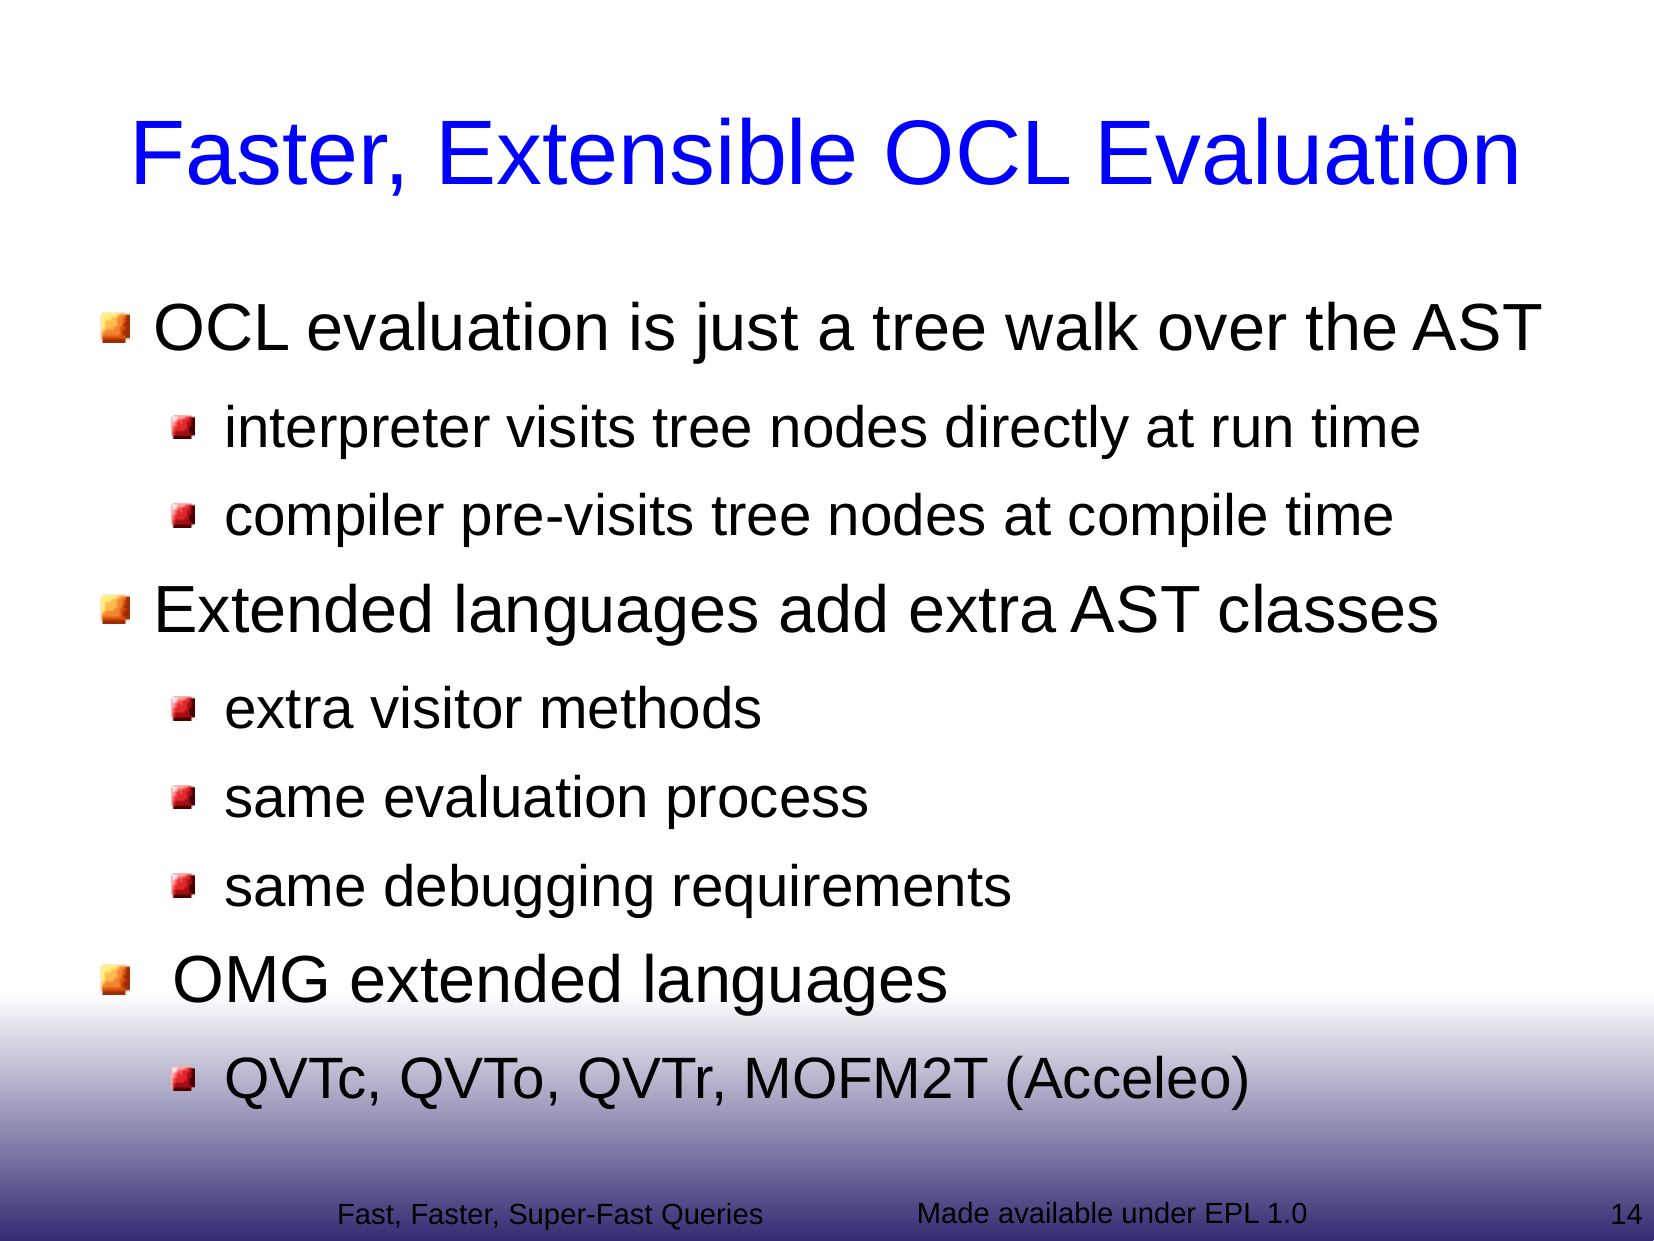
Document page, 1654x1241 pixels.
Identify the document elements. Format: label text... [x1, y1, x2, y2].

title Faster, Extensible OCL Evaluation [82, 49, 1571, 257]
list OCL evaluation is just a tree walk over the AST interpreter visits tree nodes directly at run time compiler pre-visits tree nodes at compile time Extended languages add extra AST classes extra visitor methods same evaluation process same debugging requirements OMG extended languages QVTc, QVTo, QVTr, MOFM2T (Acceleo) [82, 290, 1571, 1111]
